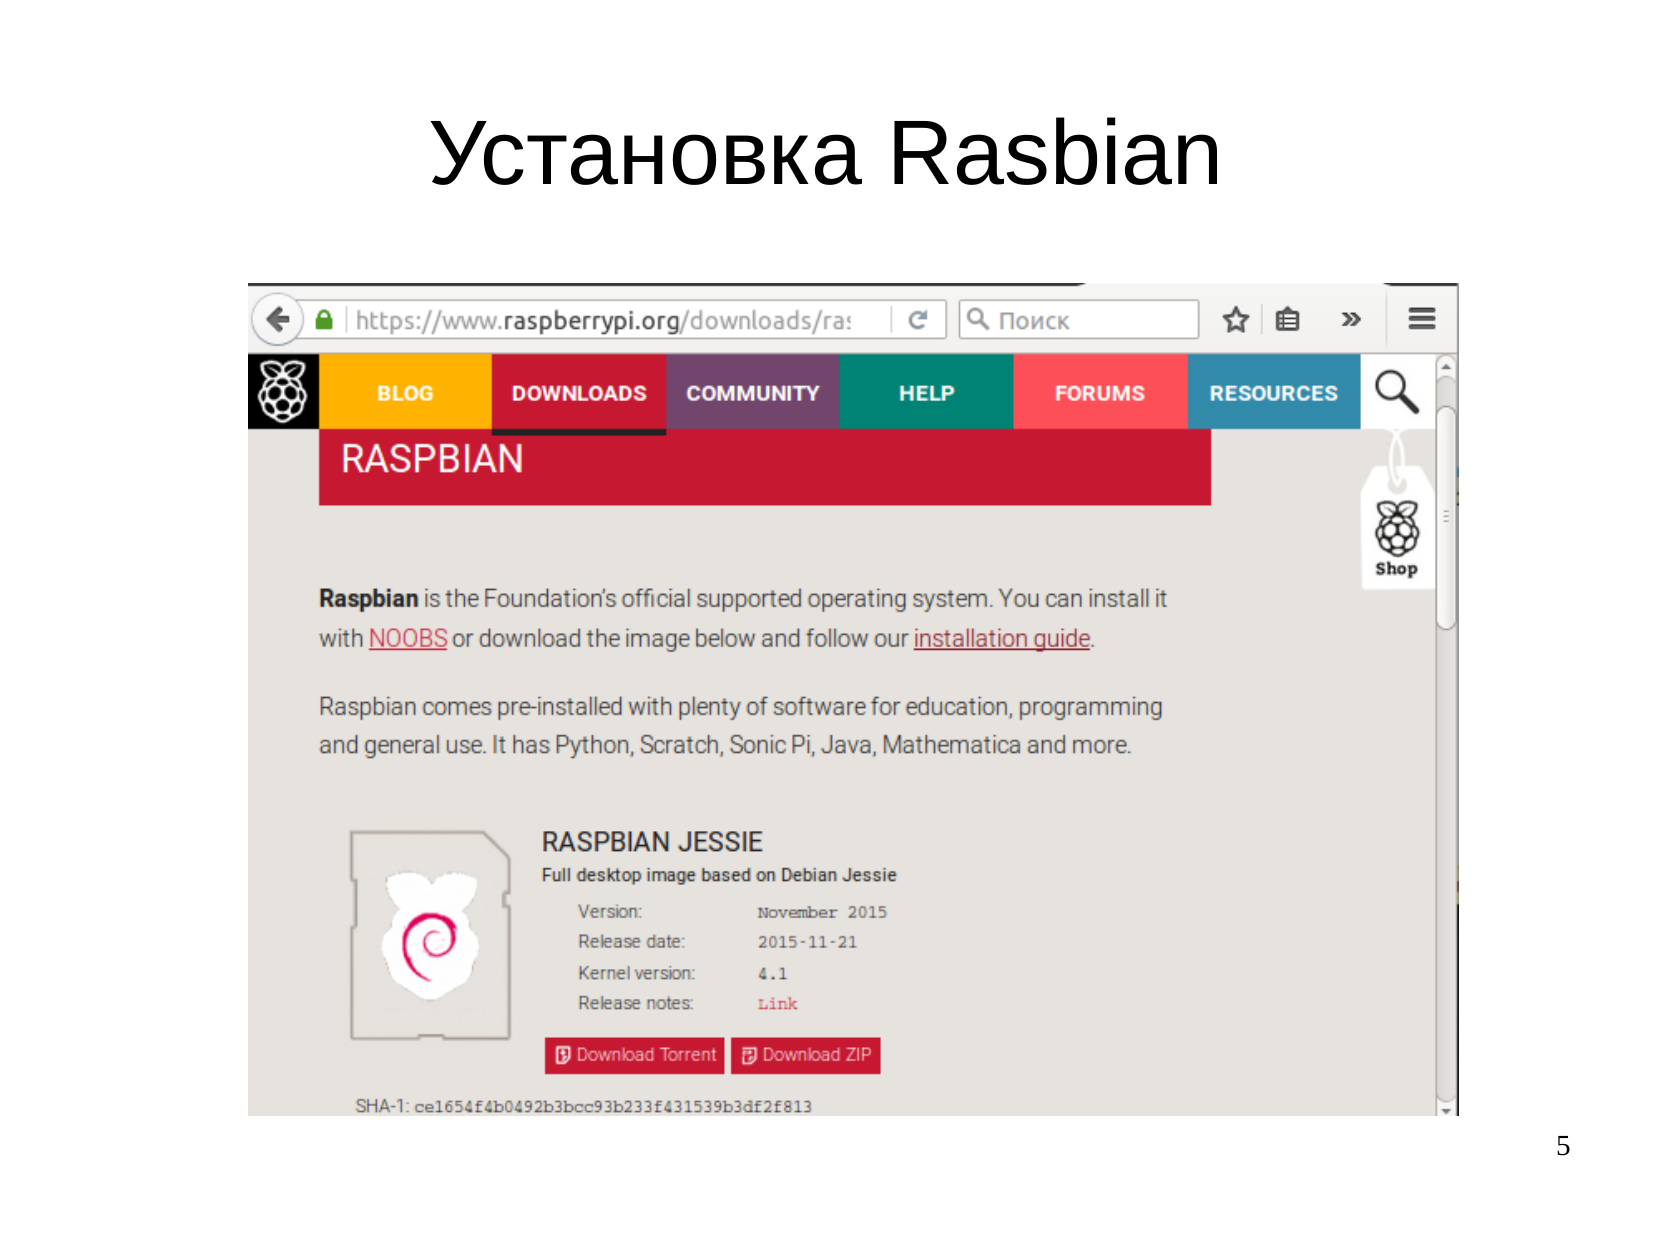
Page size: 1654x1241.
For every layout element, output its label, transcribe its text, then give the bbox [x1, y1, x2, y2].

picture [248, 283, 1459, 1116]
title Установка Rasbian [82, 49, 1571, 257]
